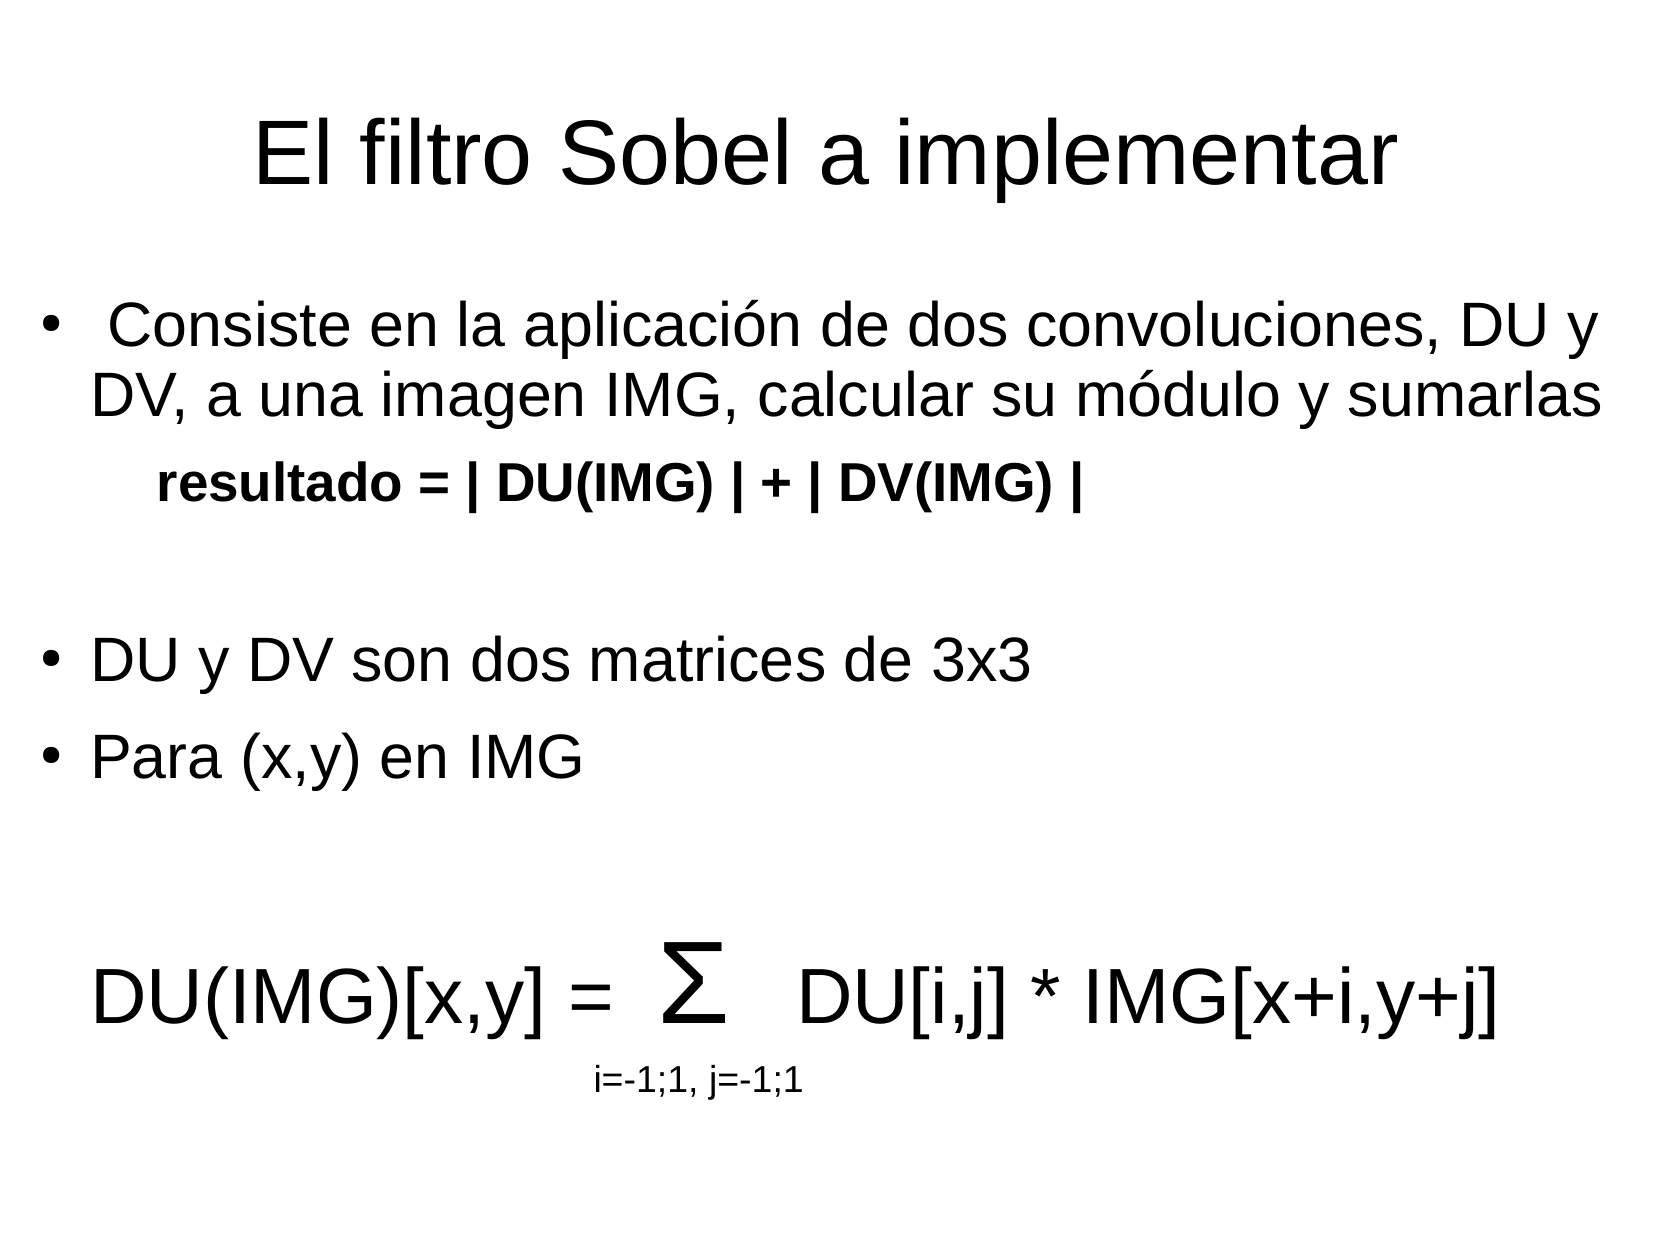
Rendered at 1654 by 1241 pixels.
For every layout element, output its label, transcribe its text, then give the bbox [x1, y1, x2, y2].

title El filtro Sobel a implementar [82, 49, 1571, 257]
list Consiste en la aplicación de dos convoluciones, DU y DV, a una imagen IMG, calcular su módulo y sumarlas resultado = | DU(IMG) | + | DV(IMG) | DU y DV son dos matrices de 3x3 Para (x,y) en IMG DU(IMG)[x,y] = Σ DU[i,j] * IMG[x+i,y+j] [23, 290, 1630, 1111]
text_box i=-1;1, j=-1;1 [578, 1051, 827, 1108]
